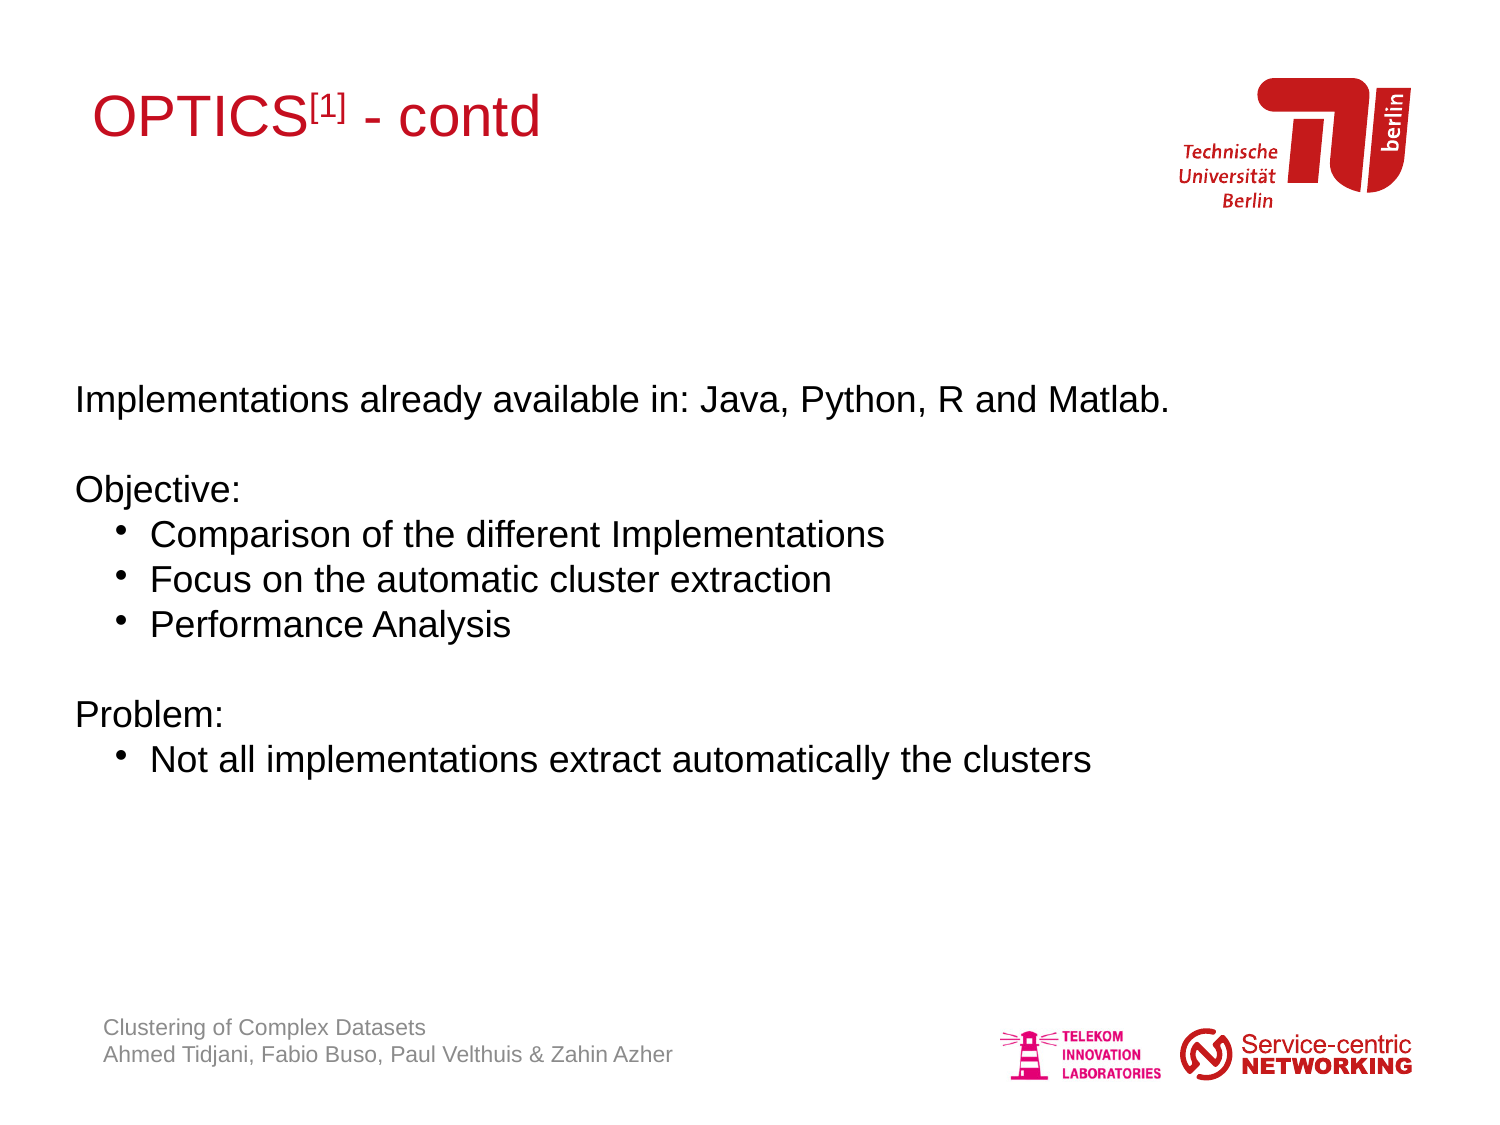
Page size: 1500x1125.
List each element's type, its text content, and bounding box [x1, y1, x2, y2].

text_box Clustering of Complex Datasets Ahmed Tidjani, Fabio Buso, Paul Velthuis & Zahin Azher [88, 1032, 987, 1092]
text_box OPTICS[1] - contd [88, 78, 1152, 211]
picture [1000, 1028, 1161, 1082]
text_box Implementations already available in: Java, Python, R and Matlab. Objective: Comparison of the different Implementations Focus on the automatic cluster extraction Performance Analysis Problem: Not all implementations extract automatically the clusters [59, 239, 1425, 960]
